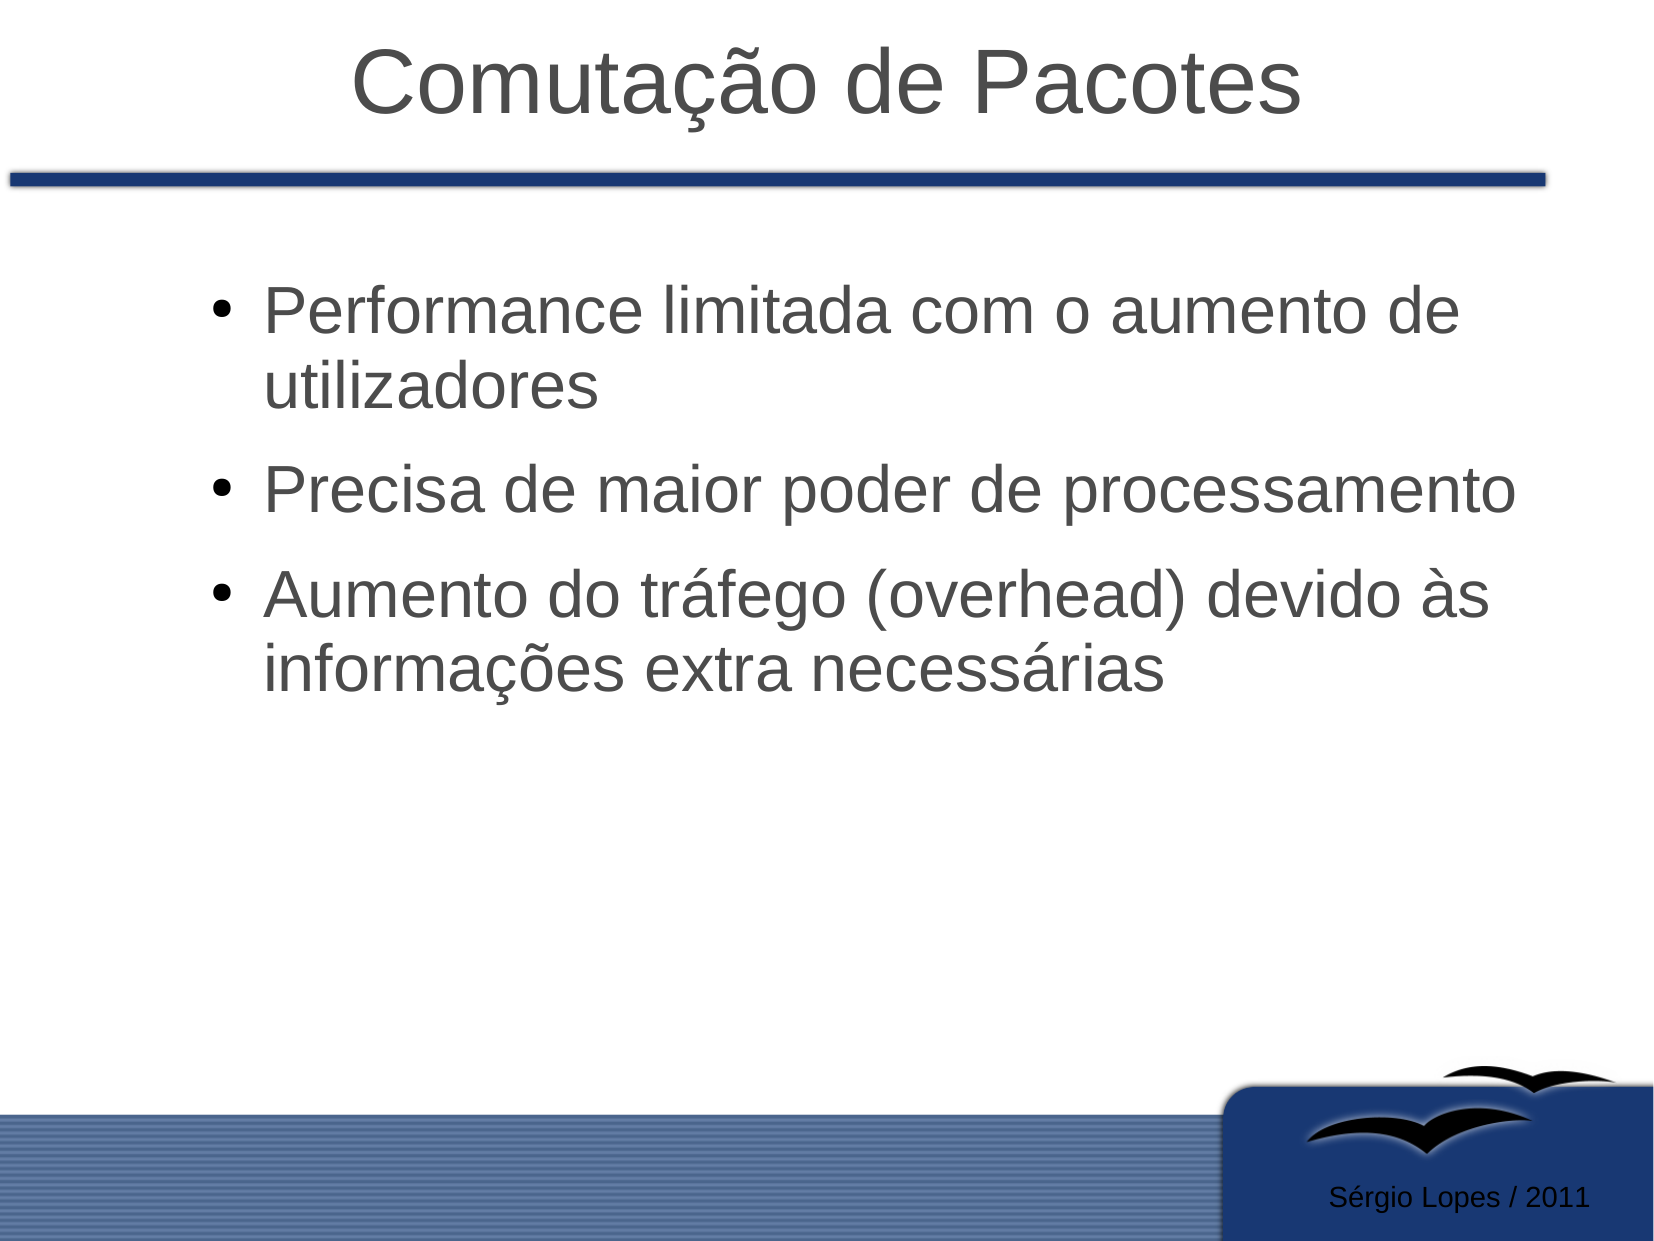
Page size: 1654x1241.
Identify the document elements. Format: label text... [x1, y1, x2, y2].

title Comutação de Pacotes [121, 0, 1534, 164]
list Performance limitada com o aumento de utilizadores Precisa de maior poder de processamento Aumento do tráfego (overhead) devido às informações extra necessárias [121, 273, 1534, 1056]
text_box Sérgio Lopes / 2011 [1328, 1181, 1588, 1214]
picture [0, 0, 1654, 1241]
